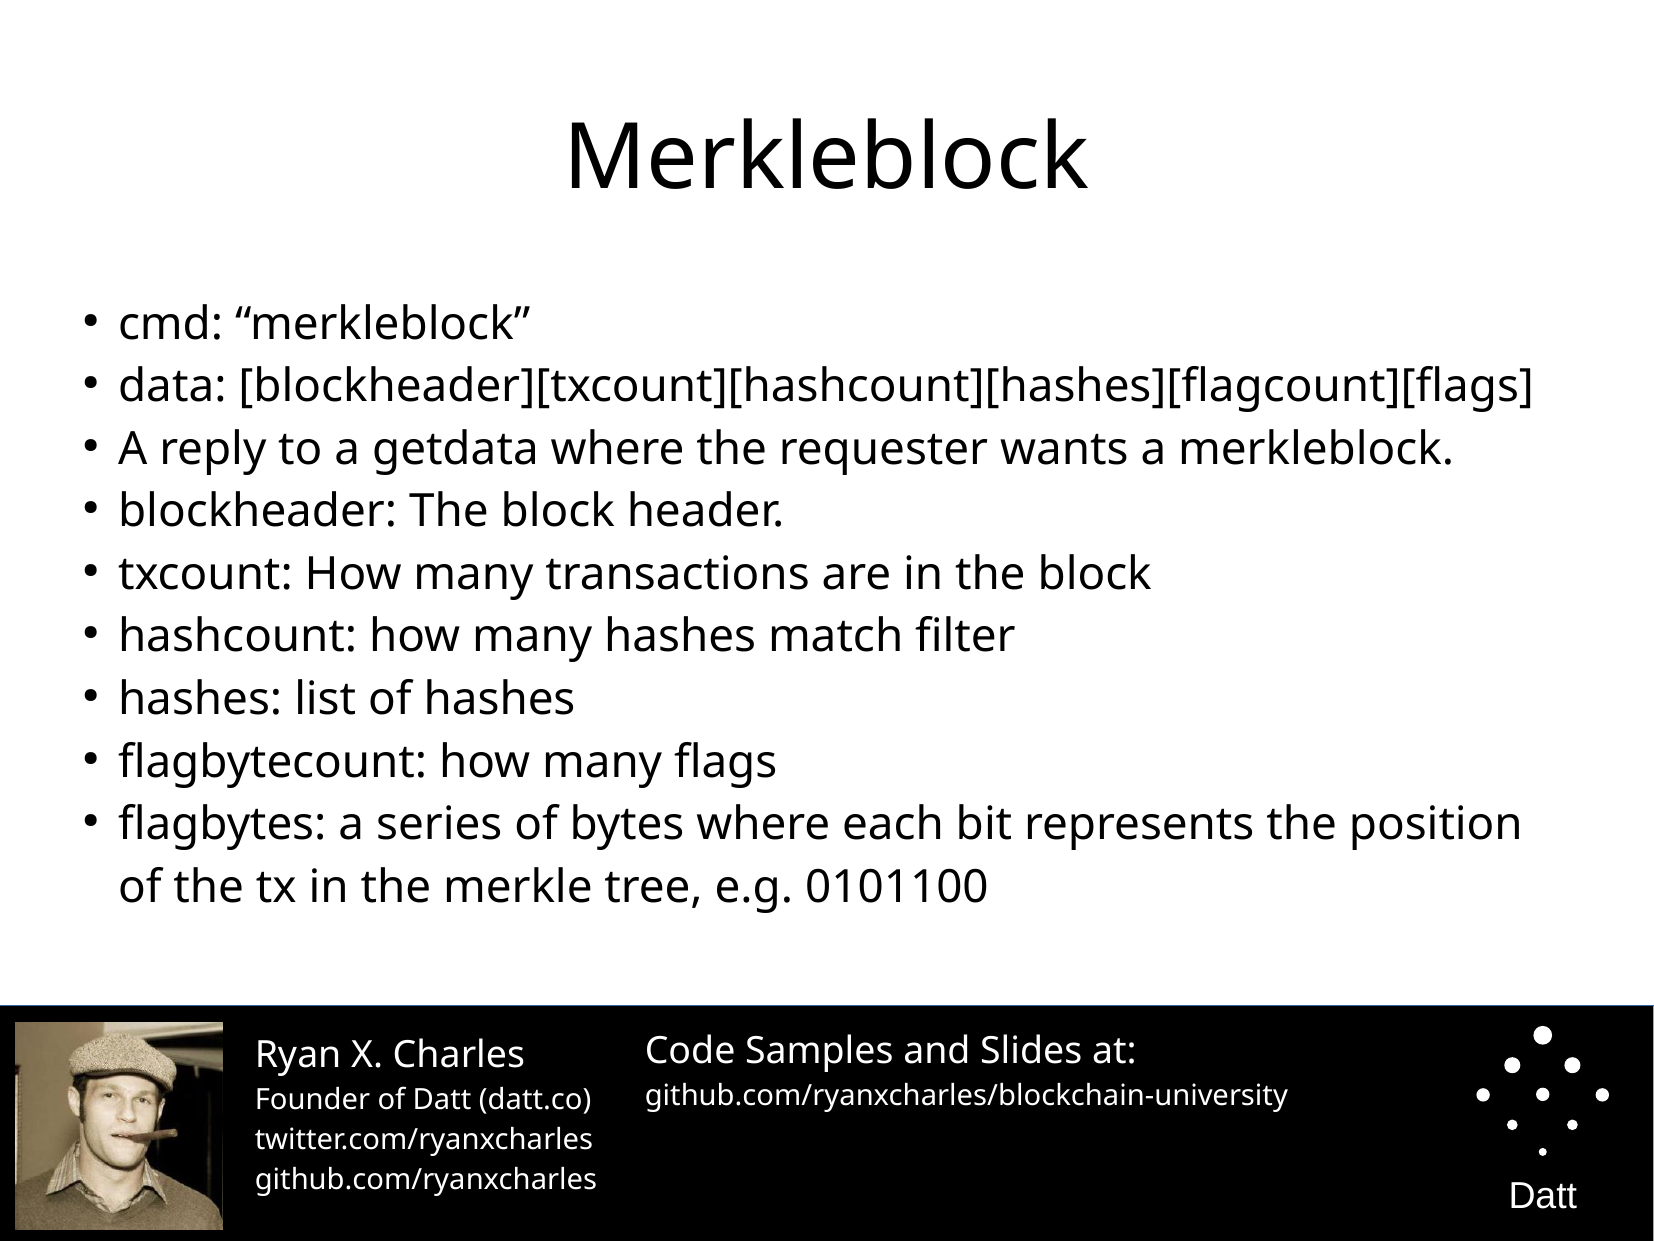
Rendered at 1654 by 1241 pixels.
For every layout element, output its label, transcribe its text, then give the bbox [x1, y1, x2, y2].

text_box [0, 1005, 1654, 1241]
subtitle cmd: “merkleblock” data: [blockheader][txcount][hashcount][hashes][flagcount][flags] A reply to a getdata where the requester wants a merkleblock. blockheader: The block header. txcount: How many transactions are in the block hashcount: how many hashes match filter hashes: list of hashes flagbytecount: how many flags flagbytes: a series of bytes where each bit represents the position of the tx in the merkle tree, e.g. 0101100 [82, 290, 1571, 1005]
picture [1475, 1023, 1611, 1159]
text_box Datt [1452, 1167, 1633, 1241]
text_box Code Samples and Slides at: github.com/ryanxcharles/blockchain-university [630, 1015, 1403, 1156]
title Merkleblock [82, 49, 1571, 257]
text_box Ryan X. Charles Founder of Datt (datt.co) twitter.com/ryanxcharles github.com/ryanxcharles [240, 1020, 976, 1241]
picture [15, 1022, 223, 1231]
